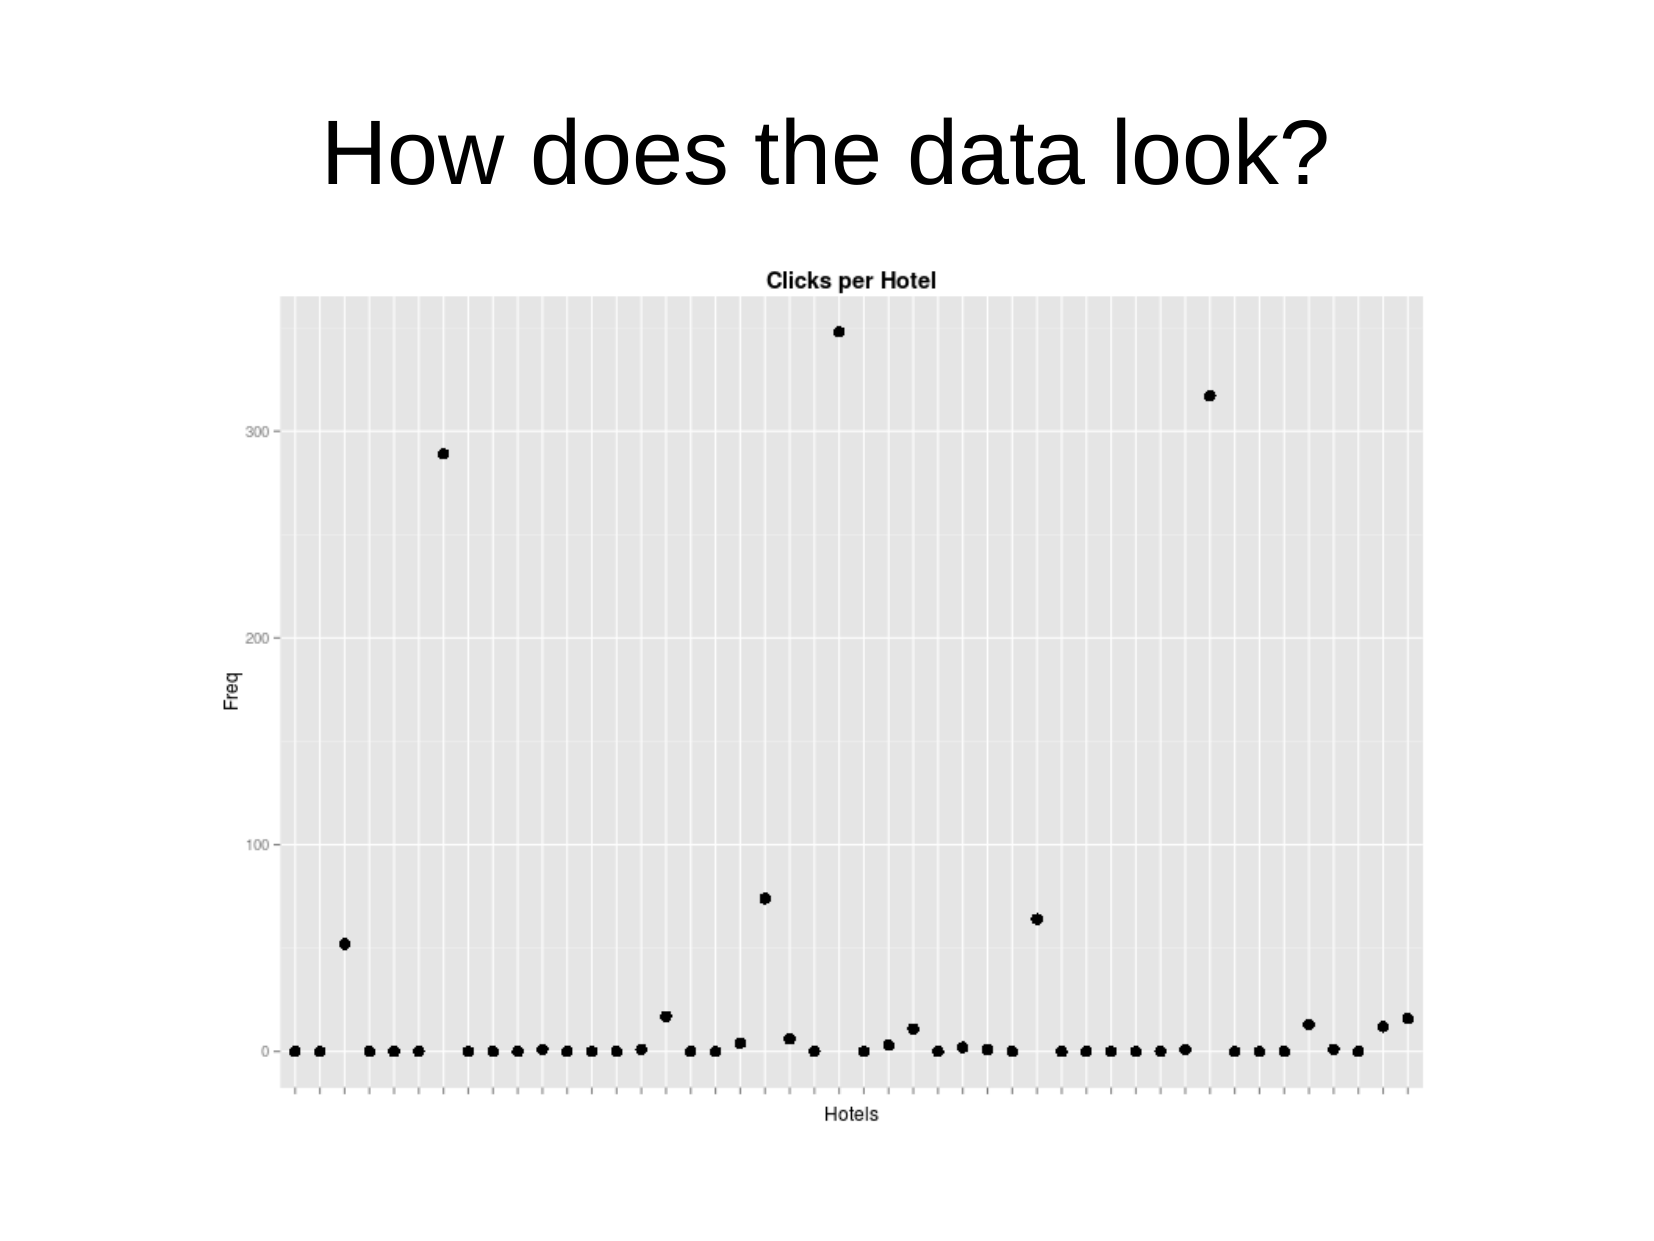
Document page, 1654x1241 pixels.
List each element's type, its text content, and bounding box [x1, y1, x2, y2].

picture [202, 234, 1453, 1143]
title How does the data look? [82, 49, 1571, 257]
